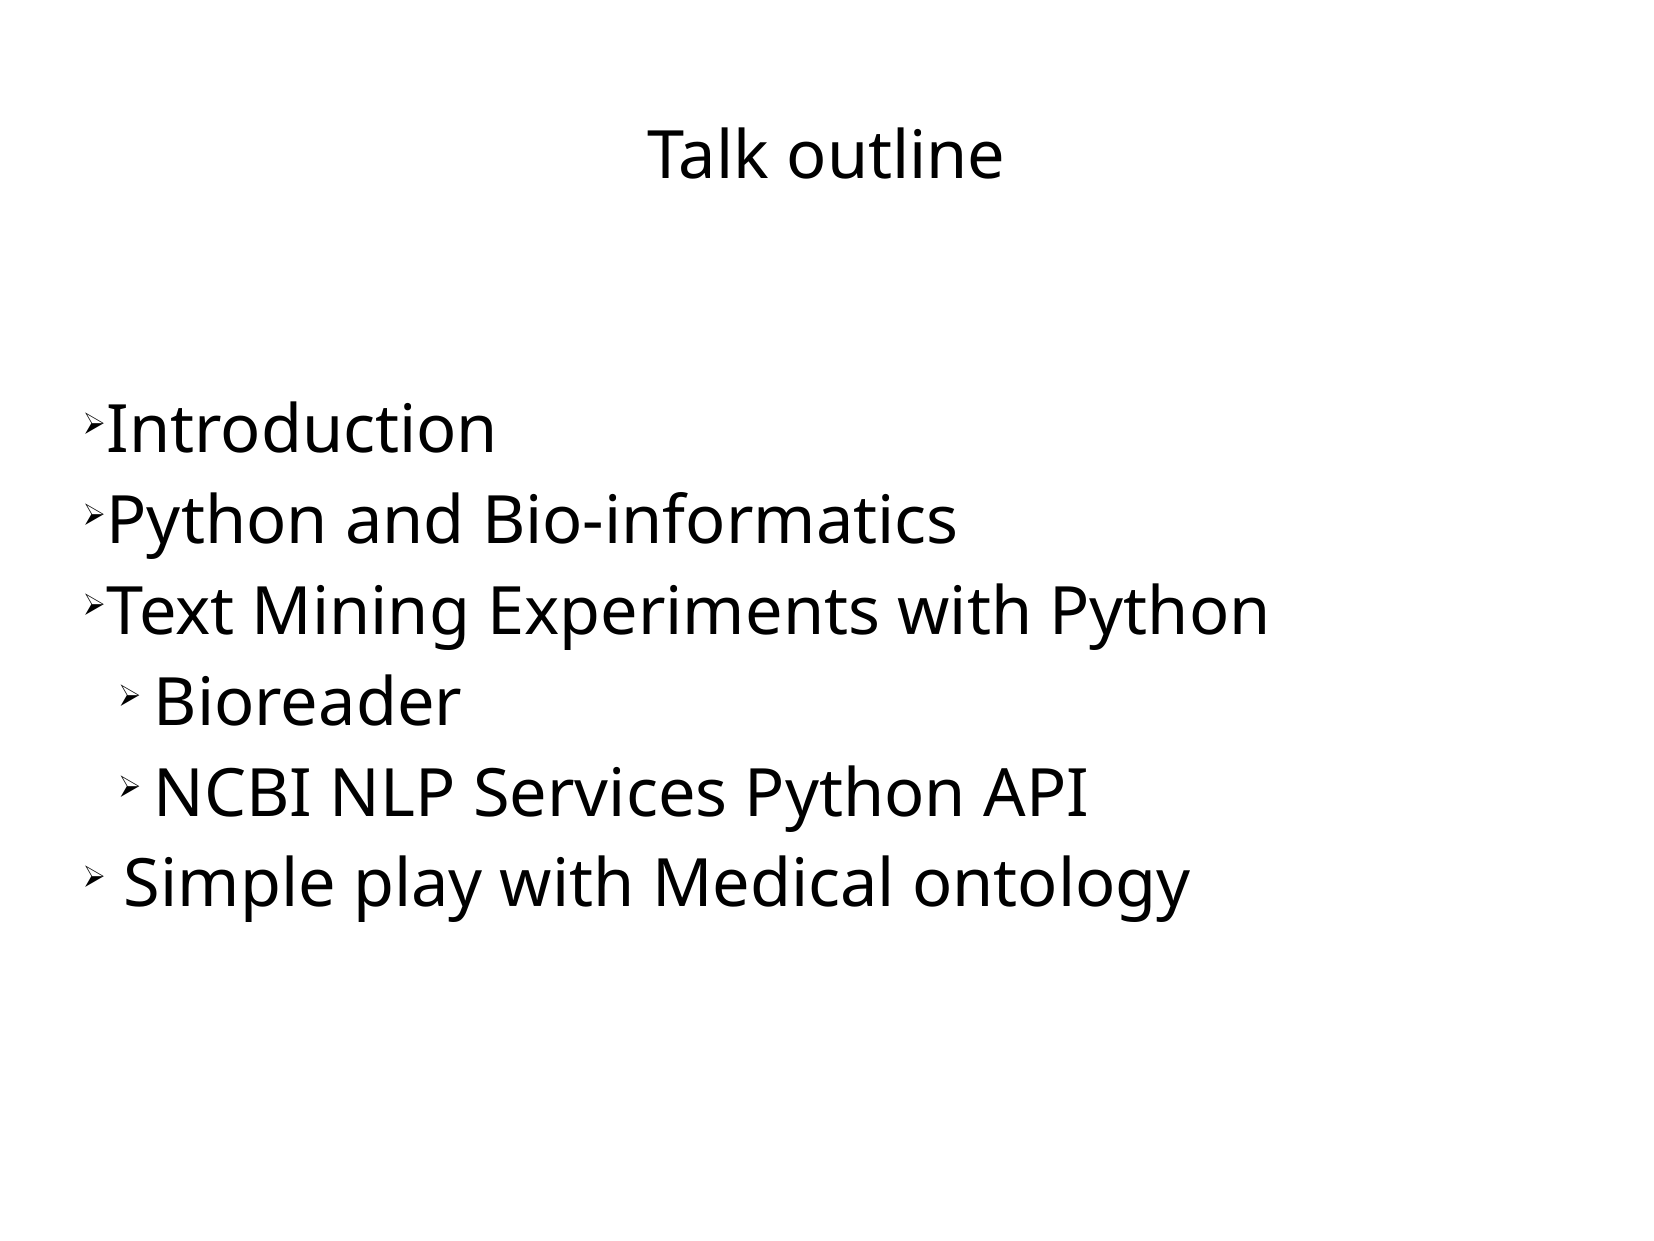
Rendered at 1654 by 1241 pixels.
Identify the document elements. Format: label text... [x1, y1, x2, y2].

title Talk outline [82, 56, 1571, 250]
subtitle Introduction Python and Bio-informatics Text Mining Experiments with Python Bioreader NCBI NLP Services Python API Simple play with Medical ontology [82, 297, 1571, 1102]
